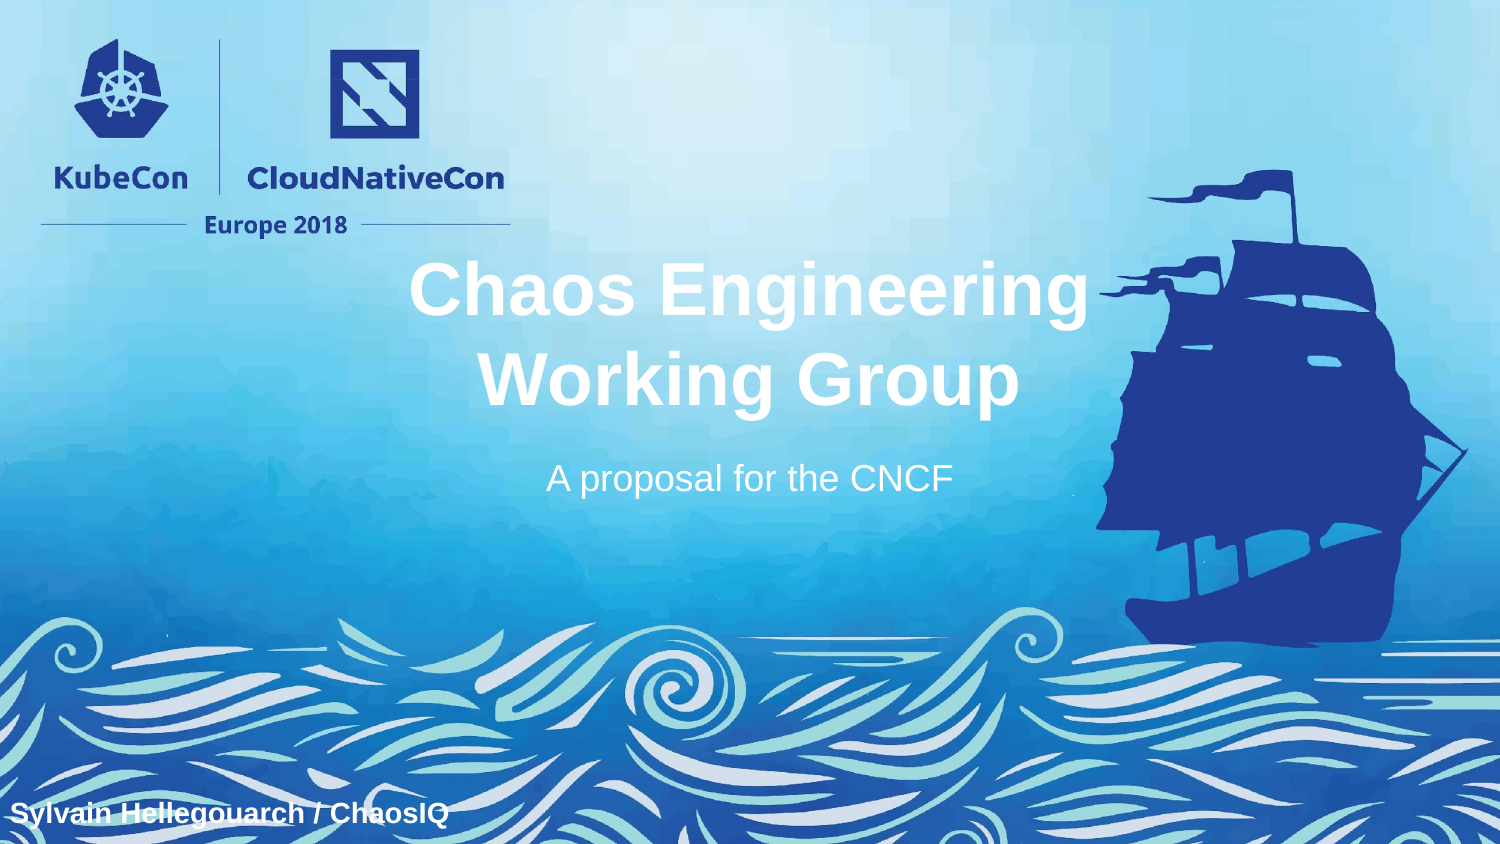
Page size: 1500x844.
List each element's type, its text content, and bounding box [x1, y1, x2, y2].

subtitle A proposal for the CNCF [187, 443, 1313, 647]
text_box Sylvain Hellegouarch / ChaosIQ [0, 779, 716, 824]
picture [0, 0, 1500, 844]
title Chaos Engineering Working Group [187, 138, 1313, 432]
